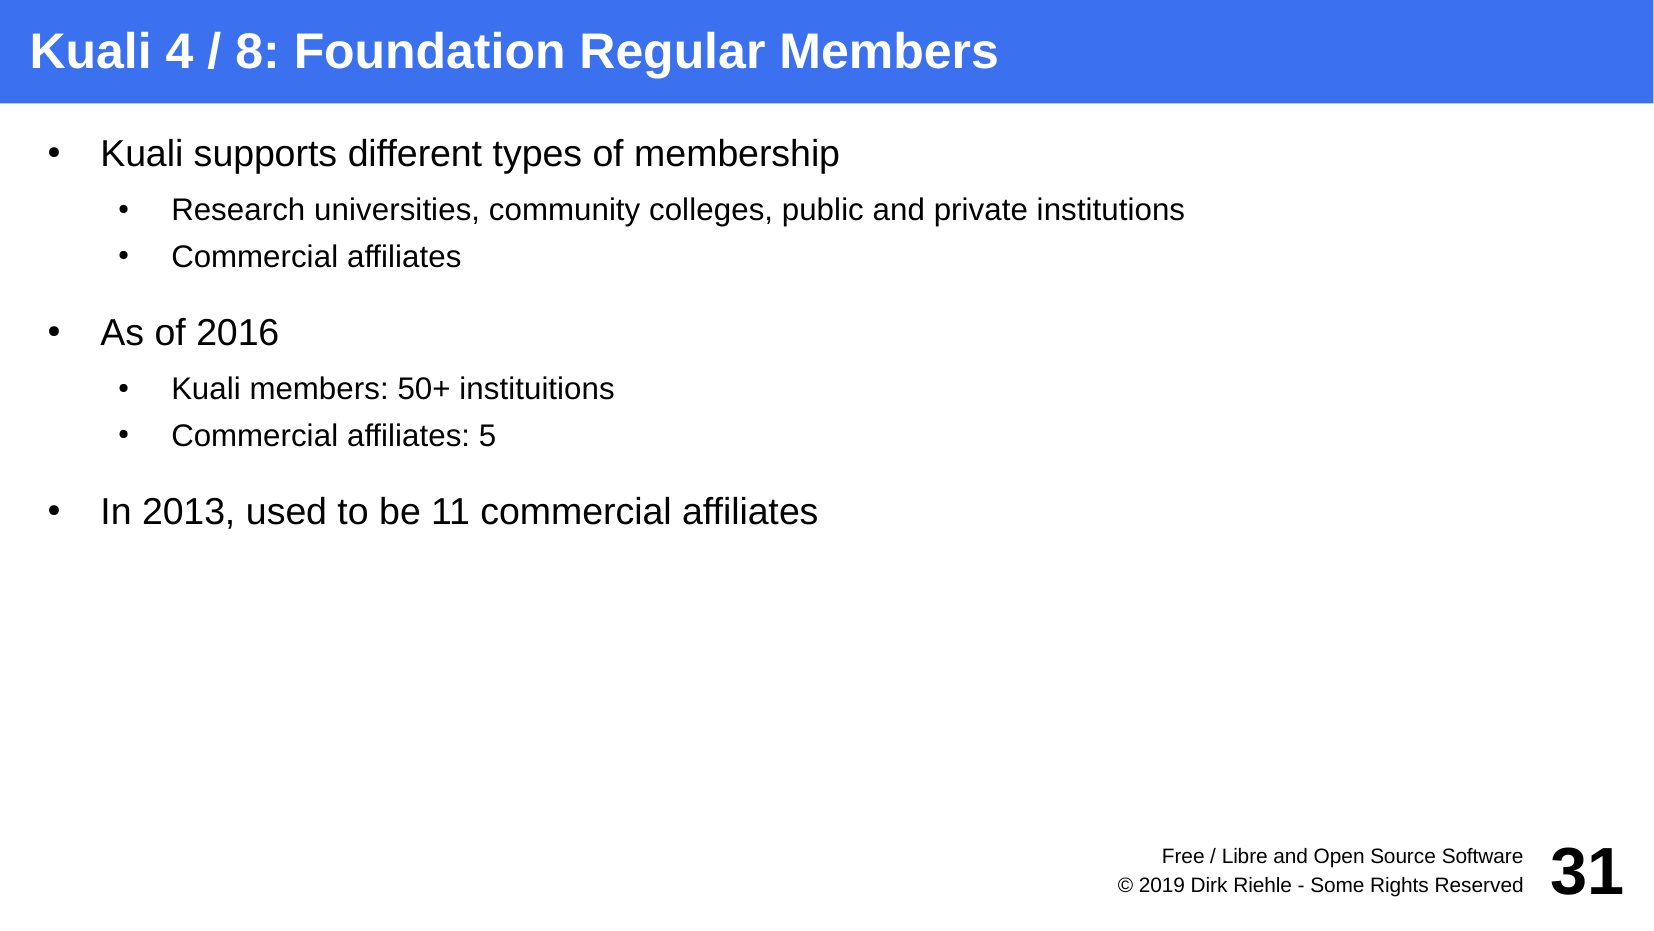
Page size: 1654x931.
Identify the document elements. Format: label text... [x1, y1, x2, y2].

title Kuali 4 / 8: Foundation Regular Members [0, 0, 1654, 104]
list Kuali supports different types of membership Research universities, community colleges, public and private institutions Commercial affiliates As of 2016 Kuali members: 50+ instituitions Commercial affiliates: 5 In 2013, used to be 11 commercial affiliates [29, 132, 1625, 813]
